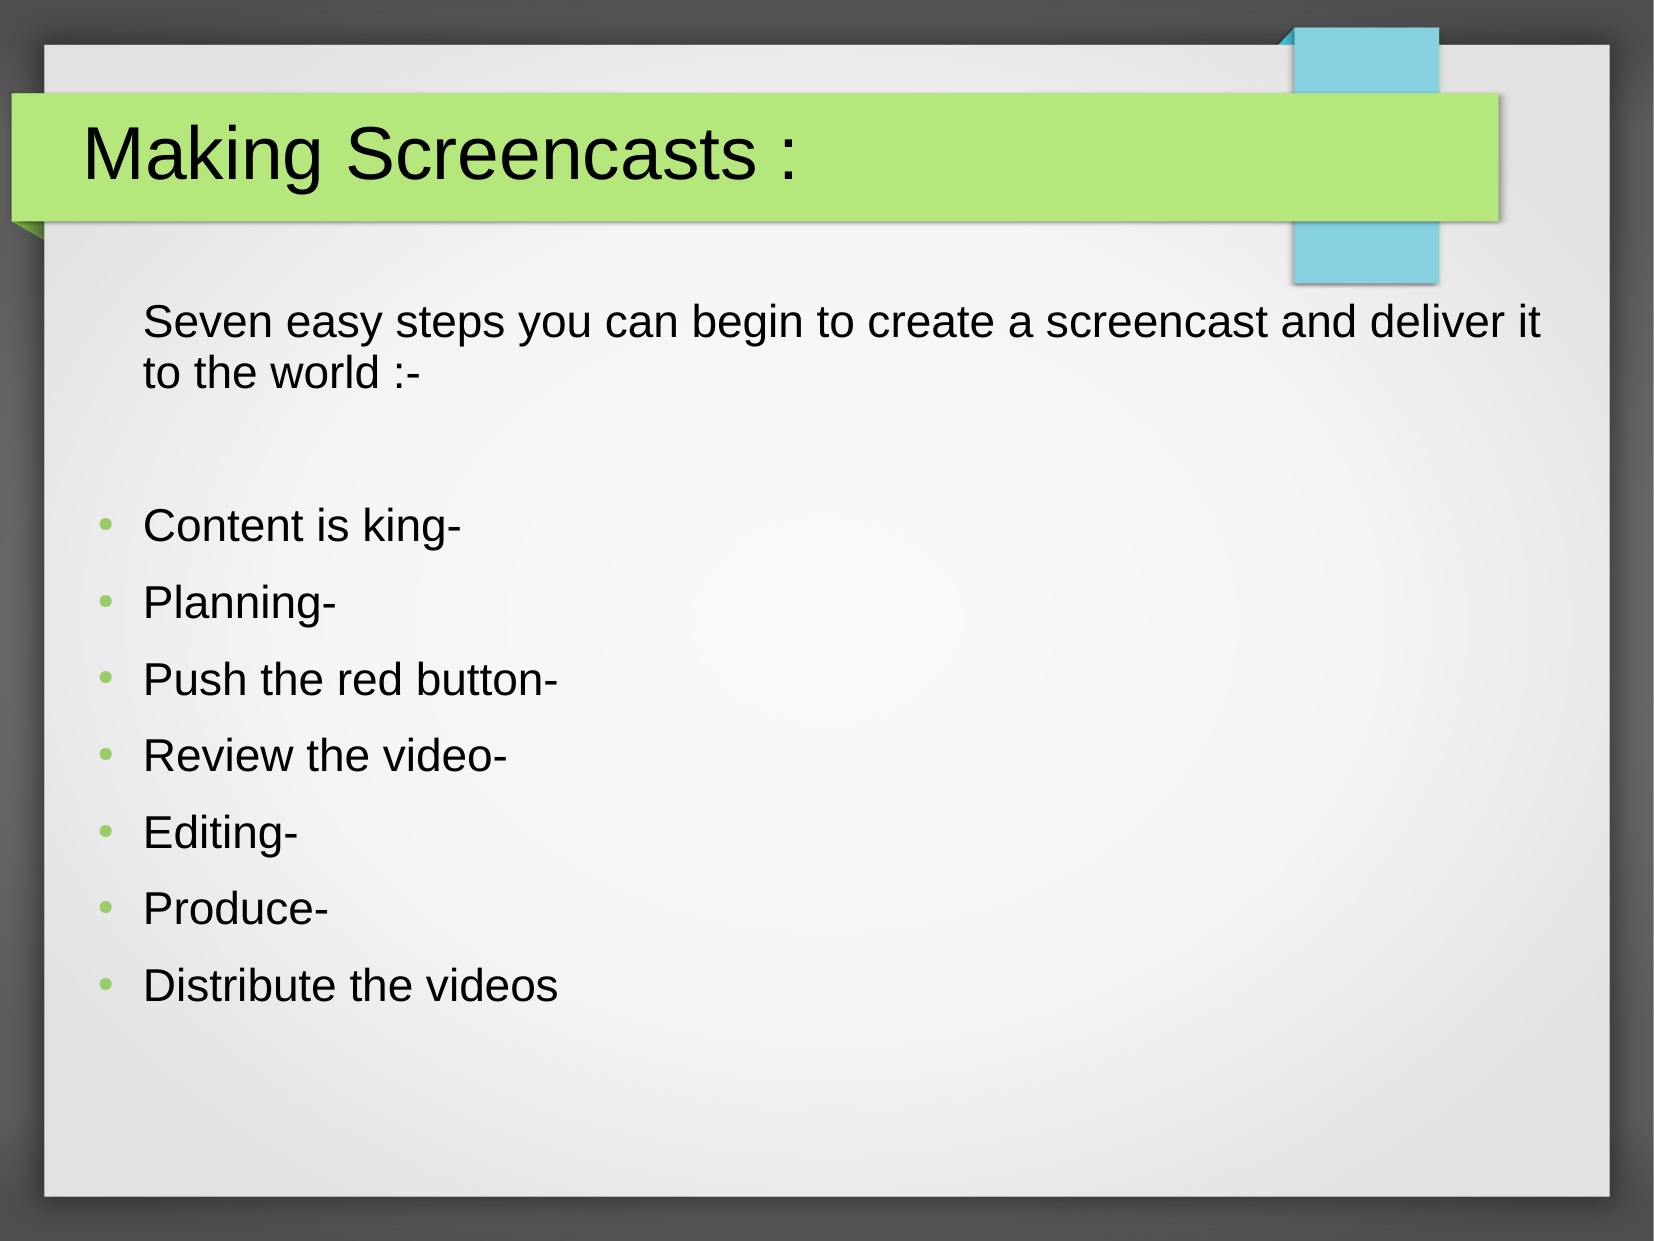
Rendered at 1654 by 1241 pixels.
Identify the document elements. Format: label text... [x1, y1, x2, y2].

picture [0, 0, 1654, 1241]
list Seven easy steps you can begin to create a screencast and deliver it to the world :- Content is king- Planning- Push the red button- Review the video- Editing- Produce- Distribute the videos [82, 295, 1571, 1015]
title Making Screencasts : [82, 94, 1264, 213]
